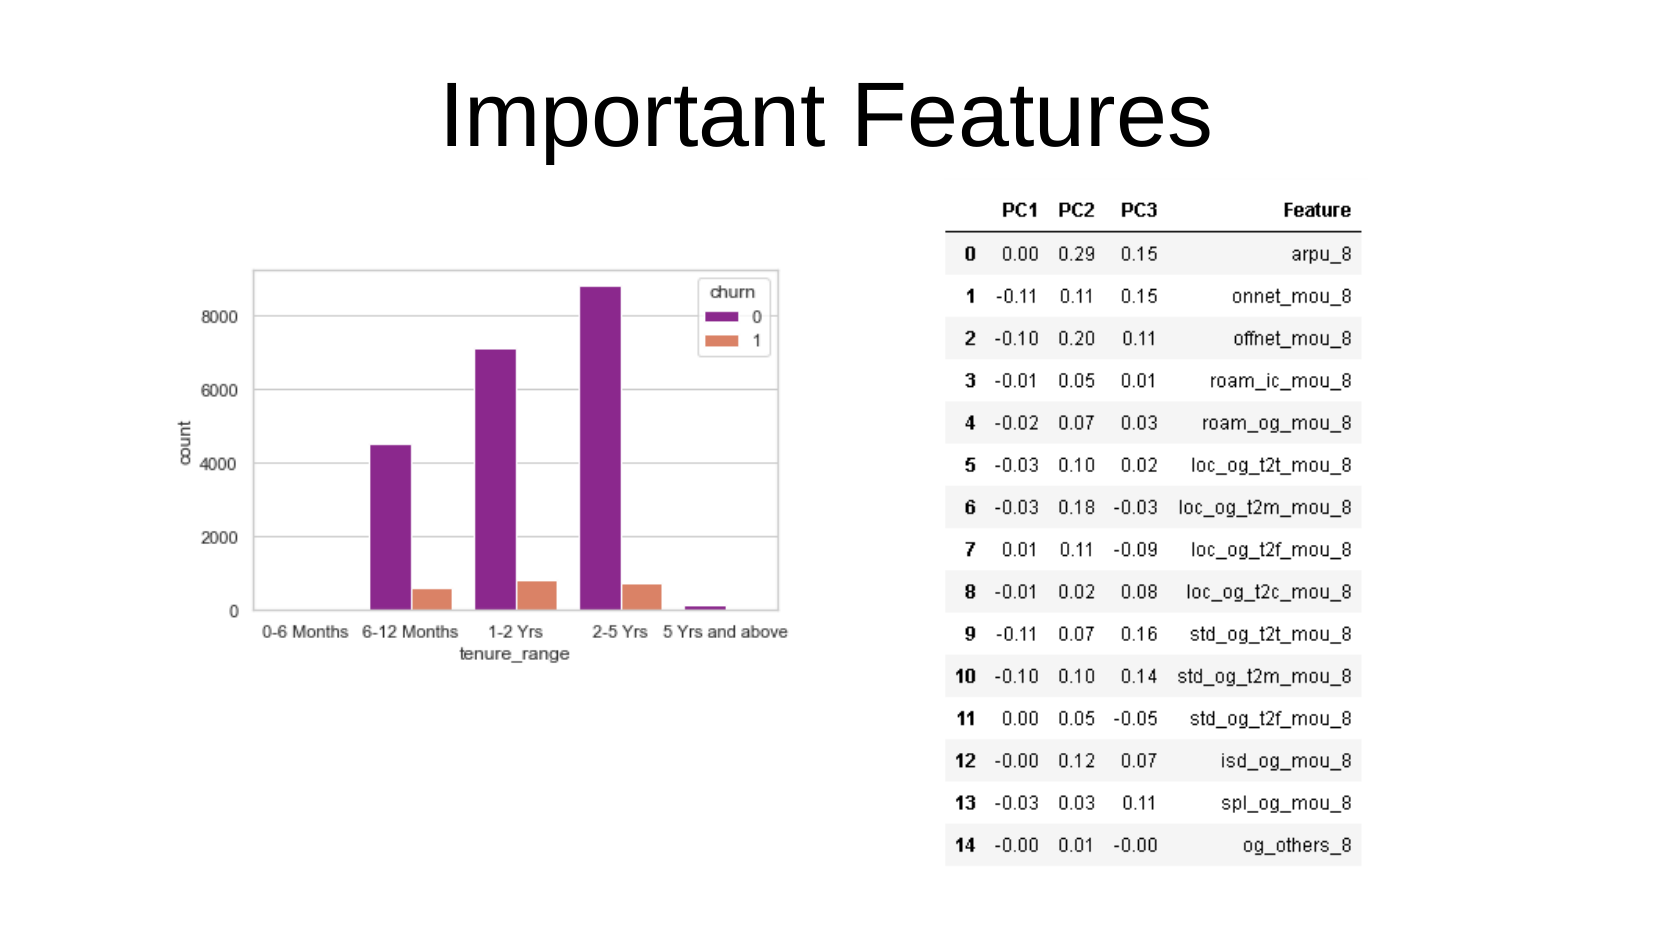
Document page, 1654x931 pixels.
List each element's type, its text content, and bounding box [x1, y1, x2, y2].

picture [944, 178, 1368, 874]
title Important Features [82, 37, 1571, 193]
picture [167, 259, 798, 674]
